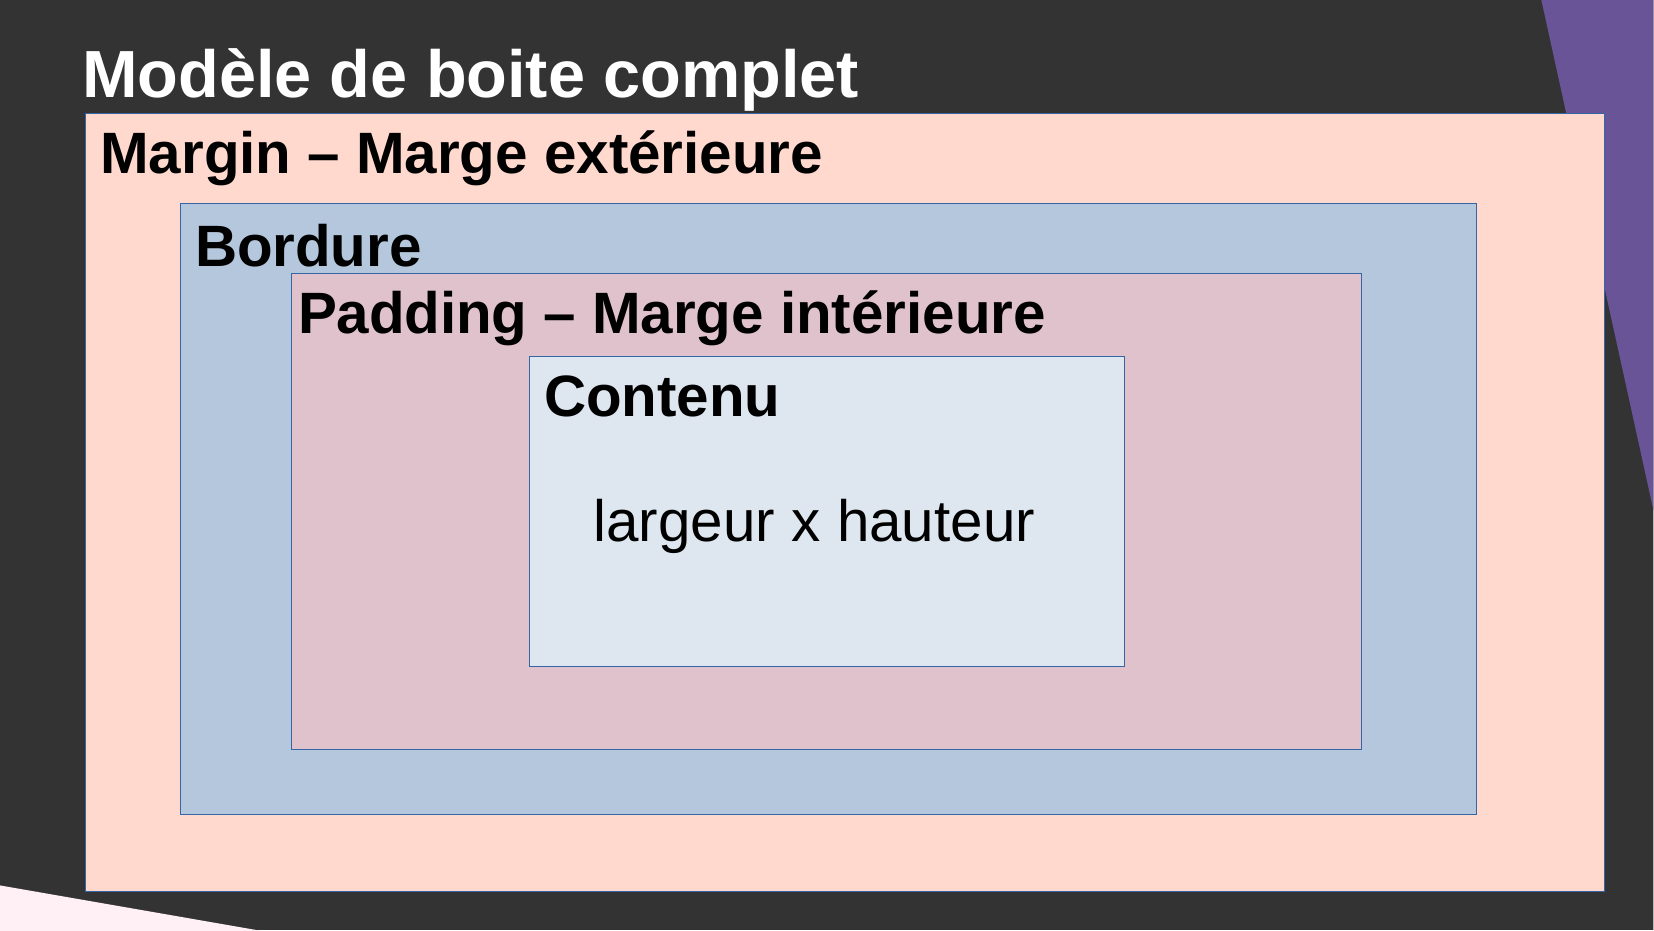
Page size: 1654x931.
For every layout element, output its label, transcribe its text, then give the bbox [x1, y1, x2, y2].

text_box Padding – Marge intérieure [283, 273, 1276, 354]
text_box Contenu [529, 356, 1512, 437]
text_box [0, 885, 262, 931]
title Modèle de boite complet [82, 37, 1571, 112]
text_box largeur x hauteur [578, 481, 1075, 562]
text_box Bordure [180, 205, 1173, 286]
text_box Margin – Marge extérieure [85, 113, 1079, 194]
text_box [85, 0, 1654, 892]
